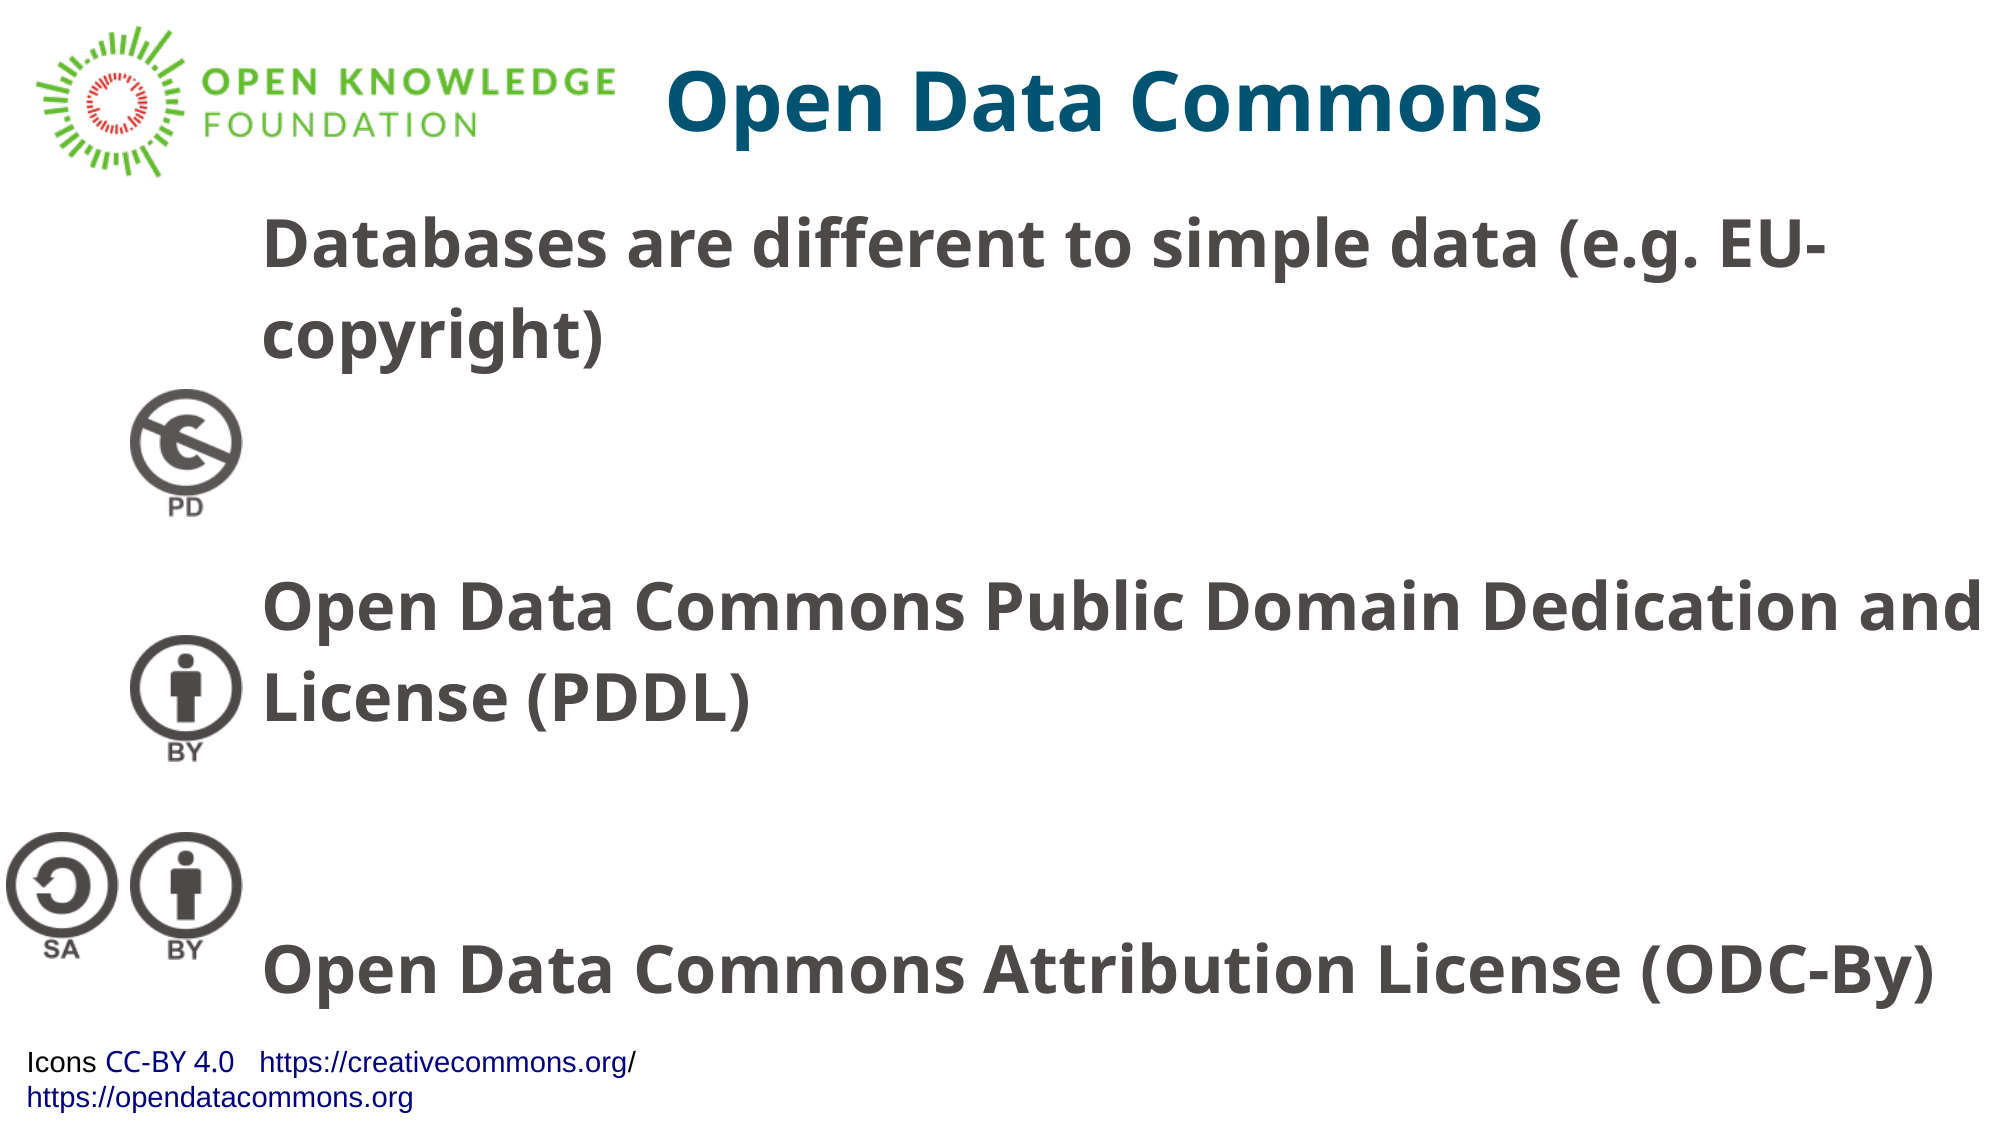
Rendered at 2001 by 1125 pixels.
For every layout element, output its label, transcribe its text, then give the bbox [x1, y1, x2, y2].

picture [6, 832, 119, 960]
picture [130, 832, 243, 960]
picture [36, 26, 615, 178]
text_box Databases are different to simple data (e.g. EU-copyright) Open Data Commons Public Domain Dedication and License (PDDL) Open Data Commons Attribution License (ODC-By) Open Data Commons Open Database License (ODbL) [211, 189, 2000, 1125]
text_box Open Data Commons [649, 35, 1445, 188]
picture [130, 635, 243, 762]
text_box Icons CC-BY 4.0 https://creativecommons.org/ https://opendatacommons.org [11, 1033, 653, 1116]
picture [130, 389, 243, 517]
